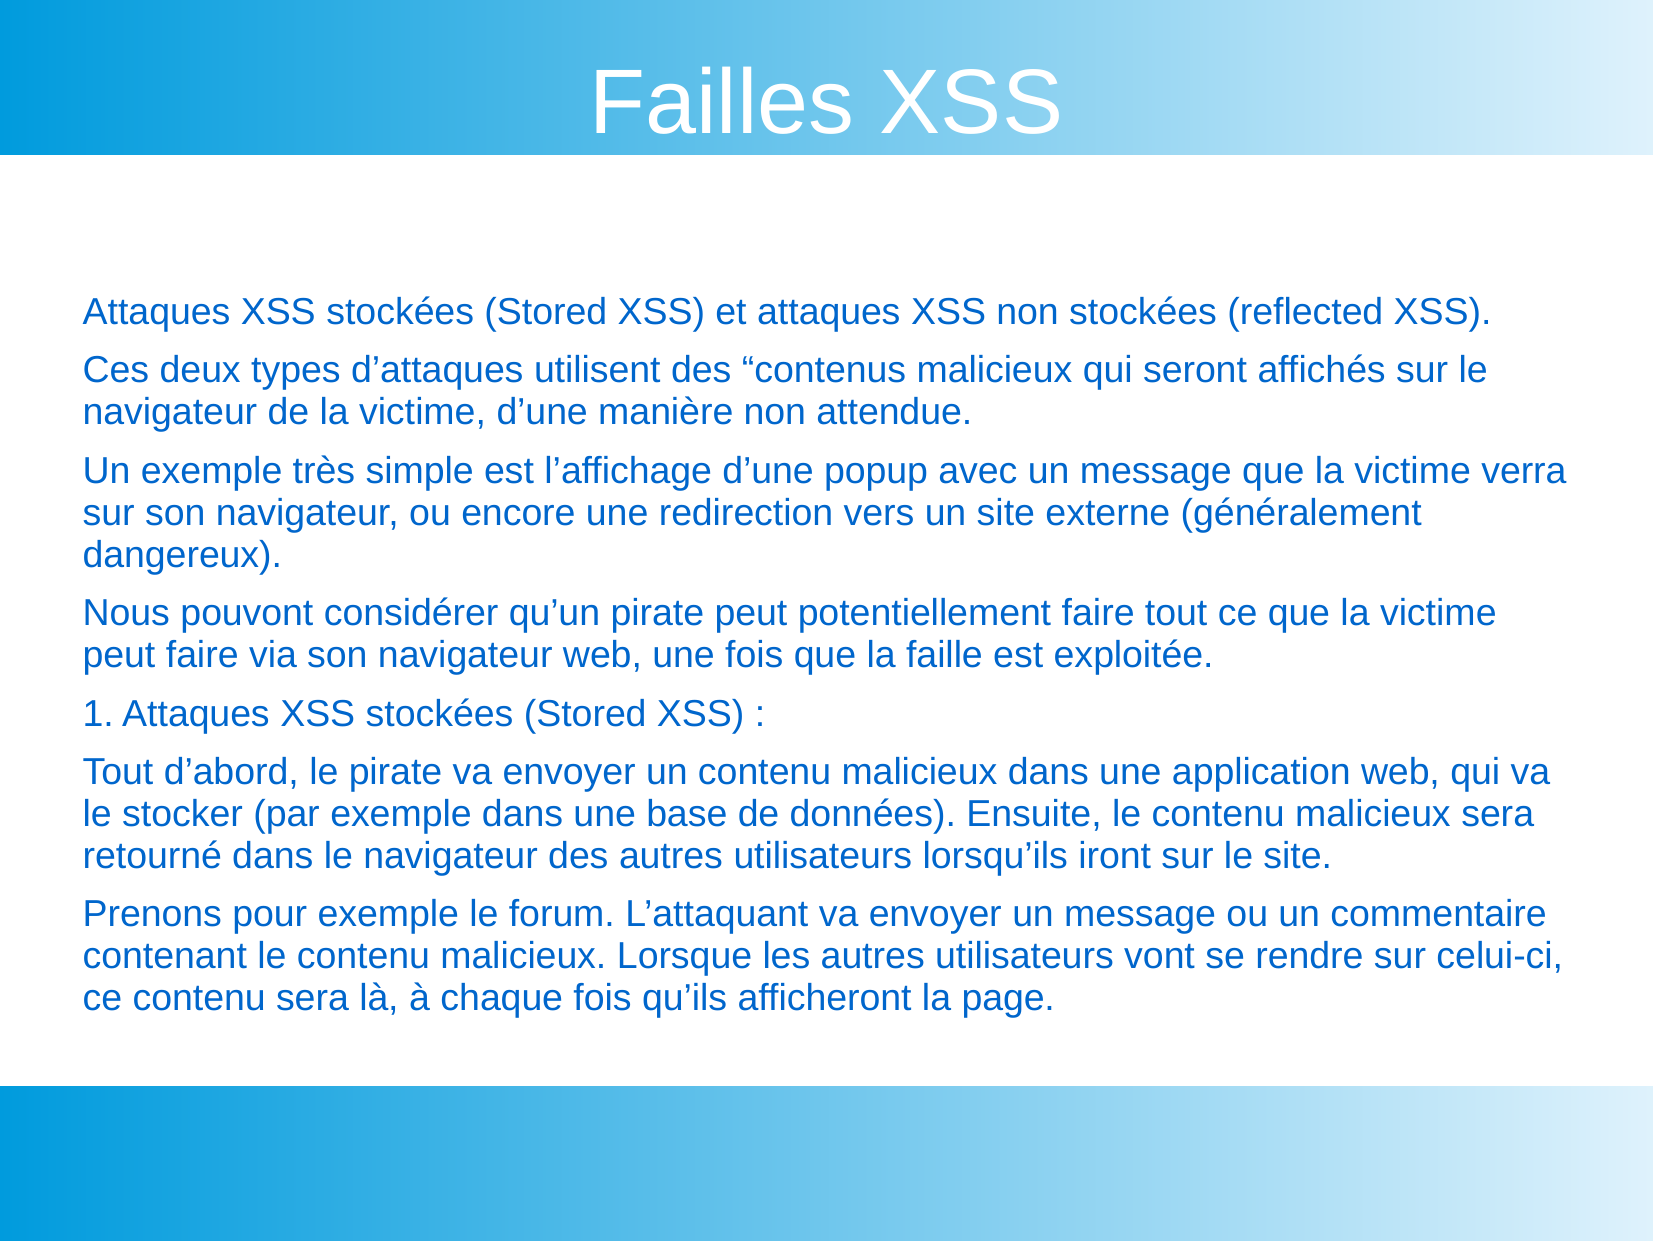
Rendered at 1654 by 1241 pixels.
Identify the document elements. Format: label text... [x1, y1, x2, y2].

list Attaques XSS stockées (Stored XSS) et attaques XSS non stockées (reflected XSS). Ces deux types d’attaques utilisent des “contenus malicieux qui seront affichés sur le navigateur de la victime, d’une manière non attendue. Un exemple très simple est l’affichage d’une popup avec un message que la victime verra sur son navigateur, ou encore une redirection vers un site externe (généralement dangereux). Nous pouvont considérer qu’un pirate peut potentiellement faire tout ce que la victime peut faire via son navigateur web, une fois que la faille est exploitée. 1. Attaques XSS stockées (Stored XSS) : Tout d’abord, le pirate va envoyer un contenu malicieux dans une application web, qui va le stocker (par exemple dans une base de données). Ensuite, le contenu malicieux sera retourné dans le navigateur des autres utilisateurs lorsqu’ils iront sur le site. Prenons pour exemple le forum. L’attaquant va envoyer un message ou un commentaire contenant le contenu malicieux. Lorsque les autres utilisateurs vont se rendre sur celui-ci, ce contenu sera là, à chaque fois qu’ils afficheront la page. [82, 290, 1571, 1010]
title Failles XSS [82, 49, 1571, 155]
